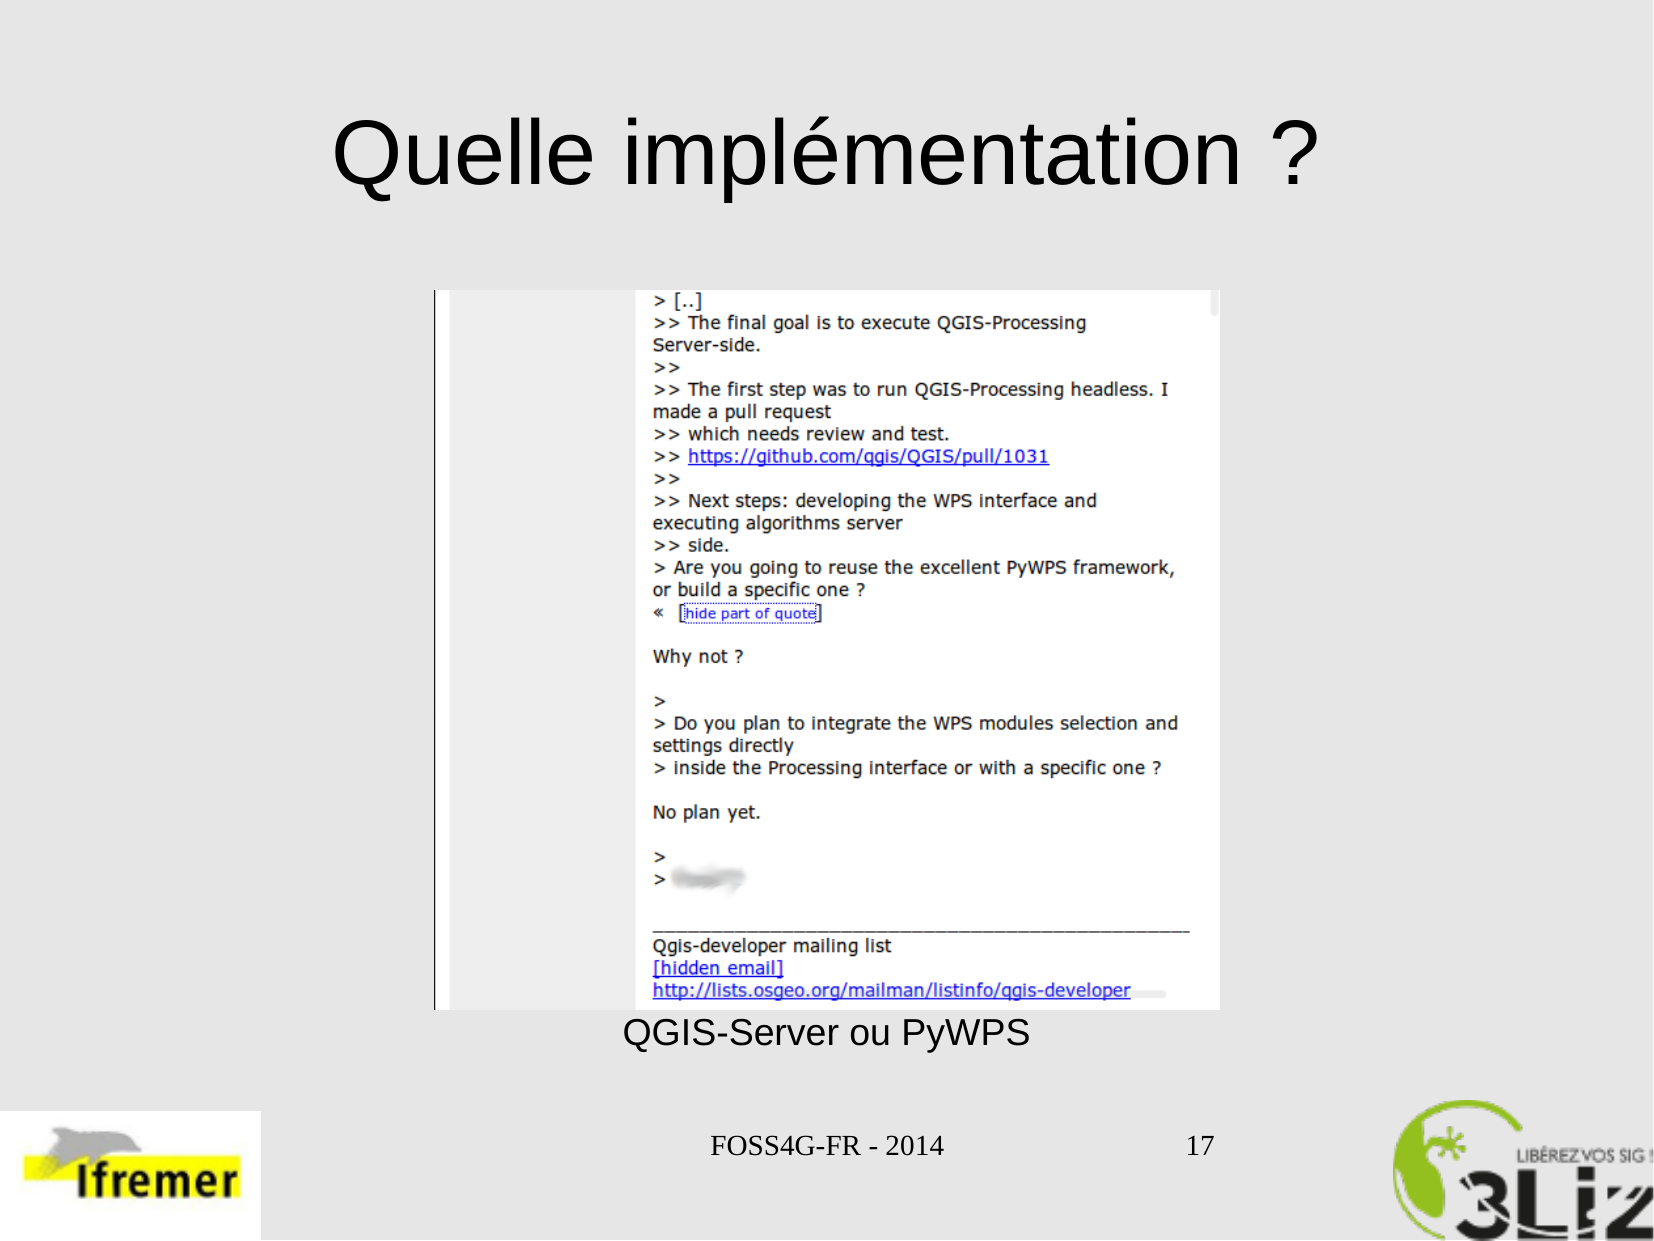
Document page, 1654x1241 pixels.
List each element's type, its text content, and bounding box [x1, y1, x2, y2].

picture [0, 1111, 261, 1241]
picture [1393, 1100, 1654, 1241]
text_box QGIS-Server ou PyWPS [413, 1003, 1241, 1061]
picture [434, 290, 1220, 1003]
title Quelle implémentation ? [82, 49, 1571, 257]
